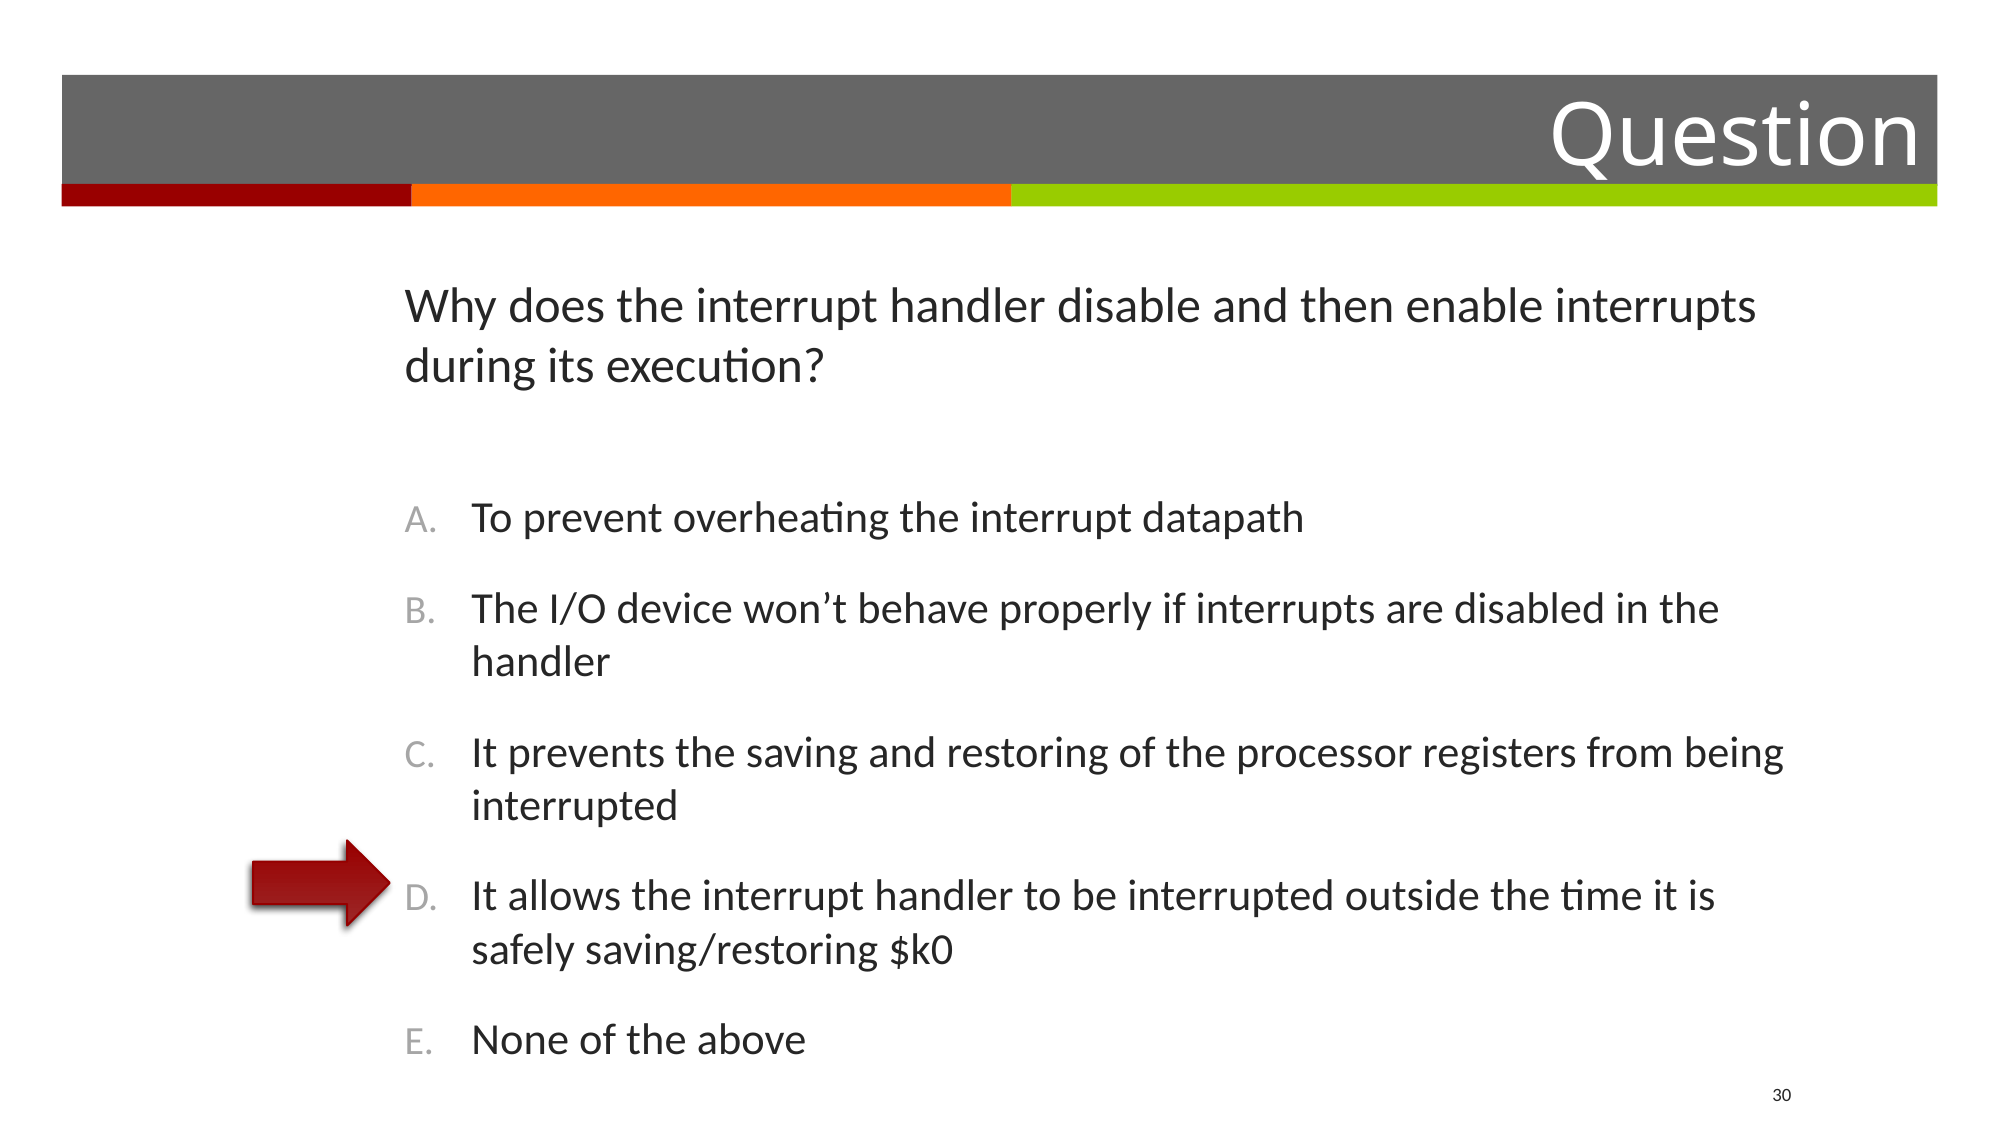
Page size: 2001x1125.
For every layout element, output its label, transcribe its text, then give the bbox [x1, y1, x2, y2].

list 30 [1690, 1074, 1807, 1125]
list Why does the interrupt handler disable and then enable interrupts during its execution? [389, 265, 1830, 463]
text_box [253, 840, 390, 926]
list To prevent overheating the interrupt datapath The I/O device won’t behave properly if interrupts are disabled in the handler It prevents the saving and restoring of the processor registers from being interrupted It allows the interrupt handler to be interrupted outside the time it is safely saving/restoring $k0 None of the above [389, 481, 1836, 1075]
